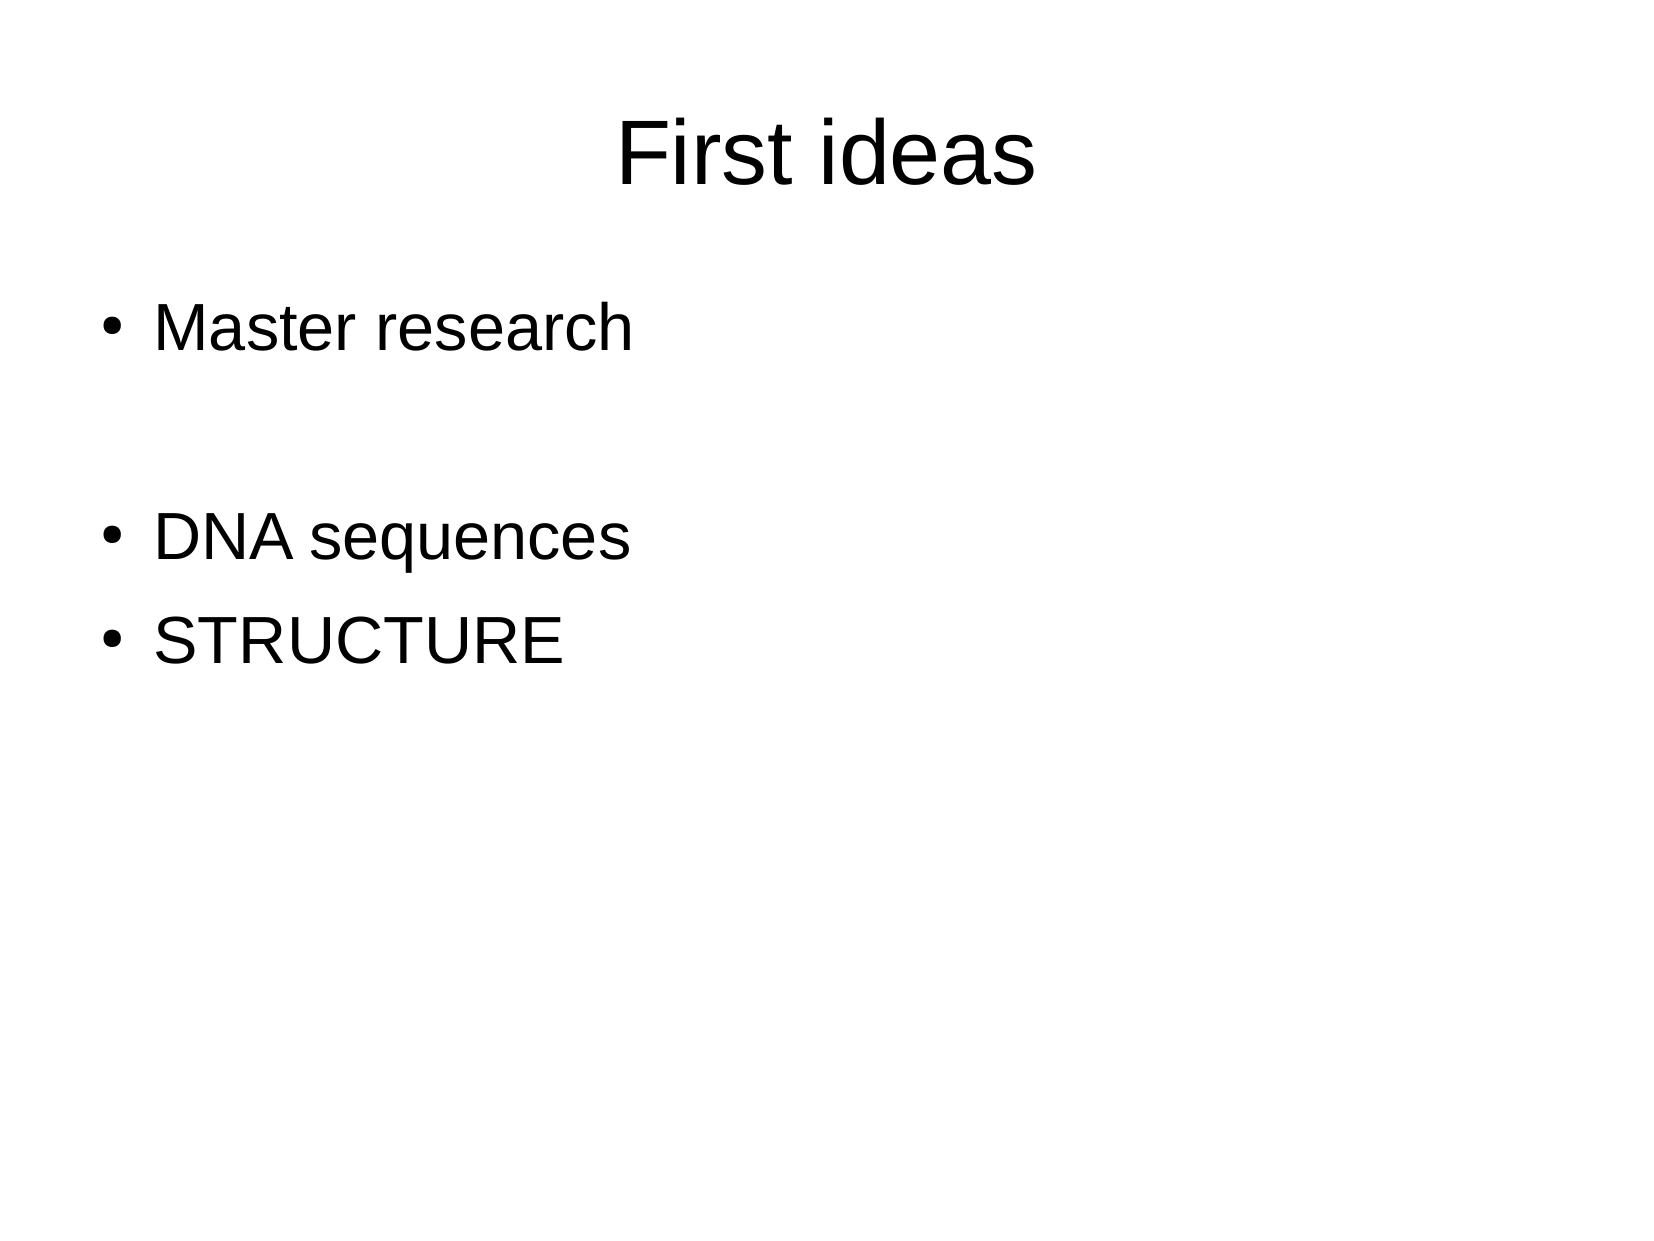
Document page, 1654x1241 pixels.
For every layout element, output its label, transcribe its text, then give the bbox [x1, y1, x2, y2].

title First ideas [82, 49, 1571, 257]
list Master research DNA sequences STRUCTURE [82, 290, 1571, 1010]
